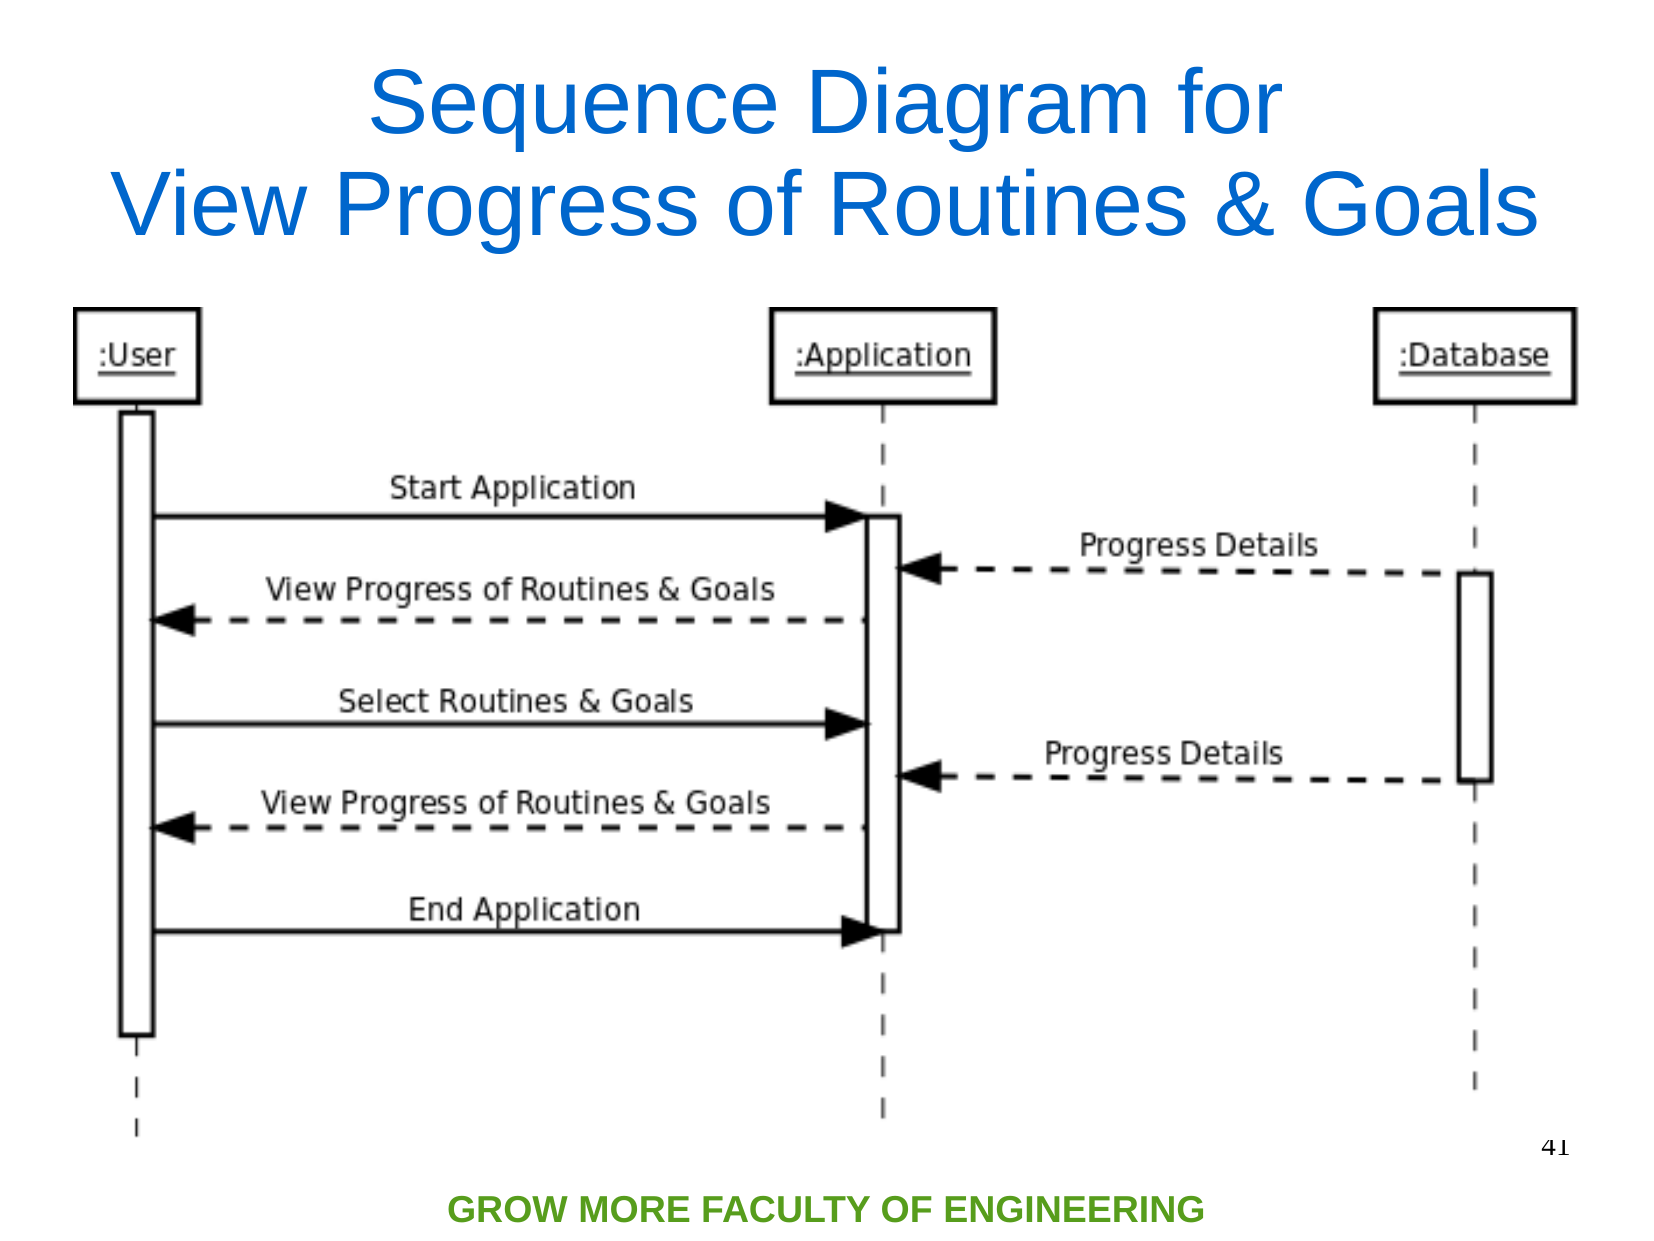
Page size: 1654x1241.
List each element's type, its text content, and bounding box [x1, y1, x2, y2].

picture [73, 307, 1581, 1140]
title Sequence Diagram for View Progress of Routines & Goals [82, 49, 1571, 257]
